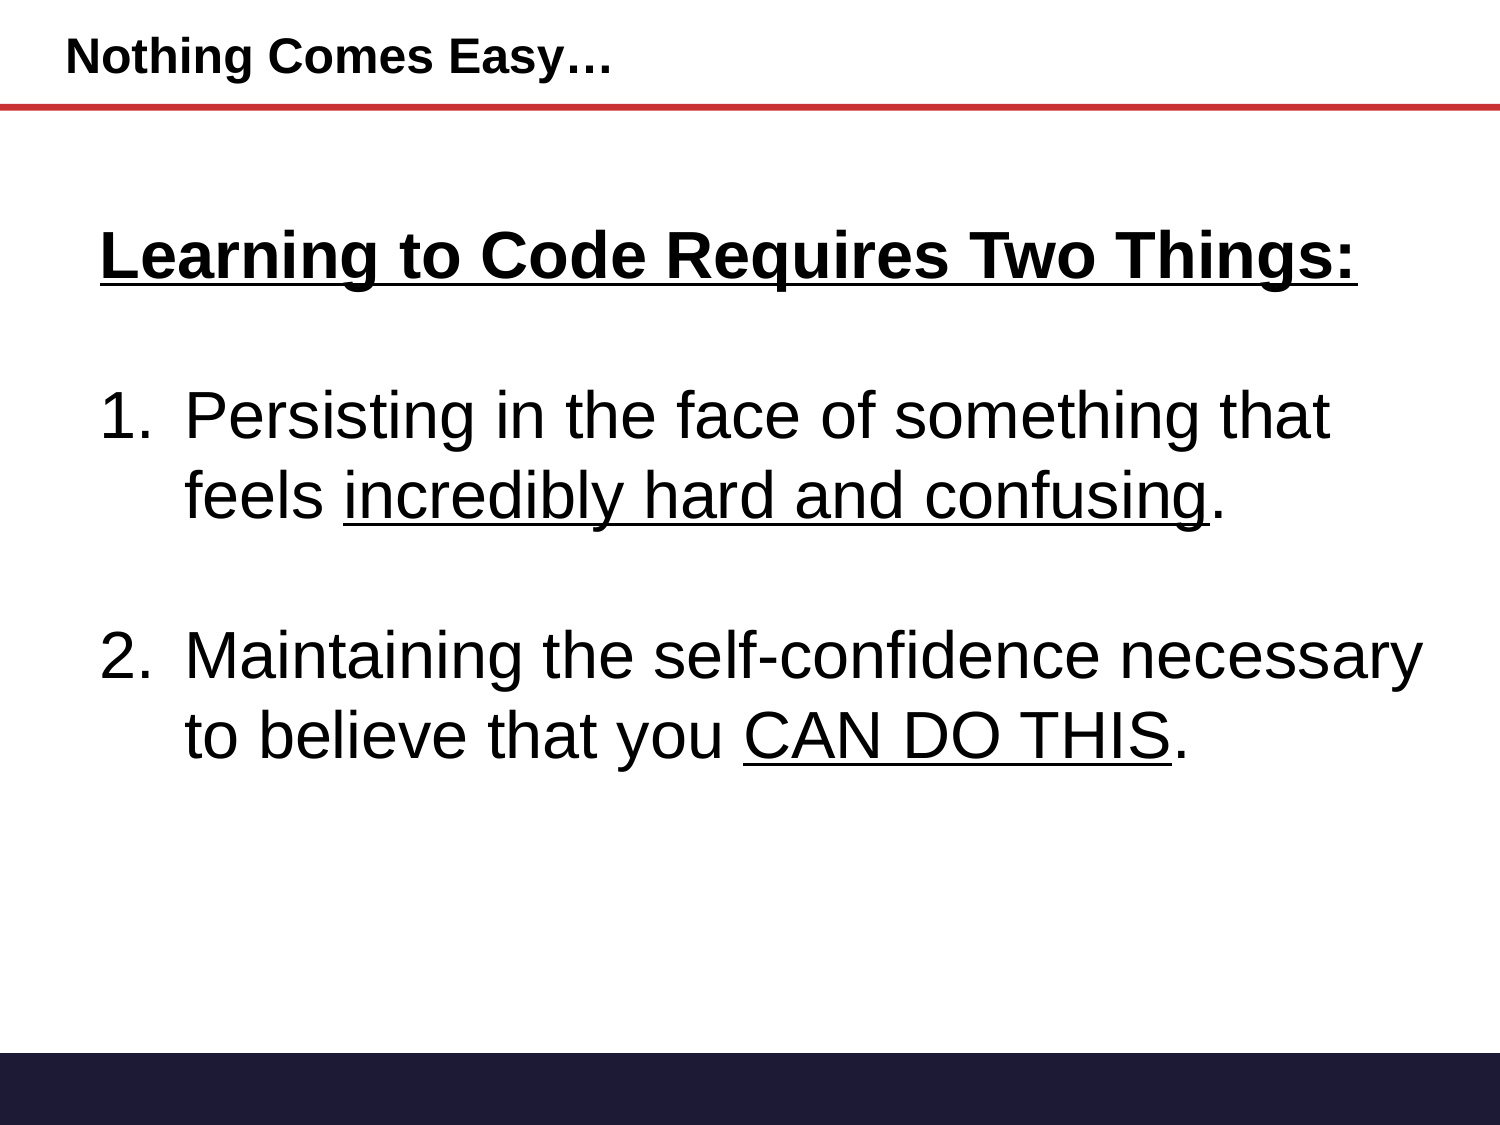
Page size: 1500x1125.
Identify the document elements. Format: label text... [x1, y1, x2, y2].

title Nothing Comes Easy… [50, 0, 948, 108]
text_box Learning to Code Requires Two Things: Persisting in the face of something that feels incredibly hard and confusing. Maintaining the self-confidence necessary to believe that you CAN DO THIS. [47, 125, 1456, 1050]
